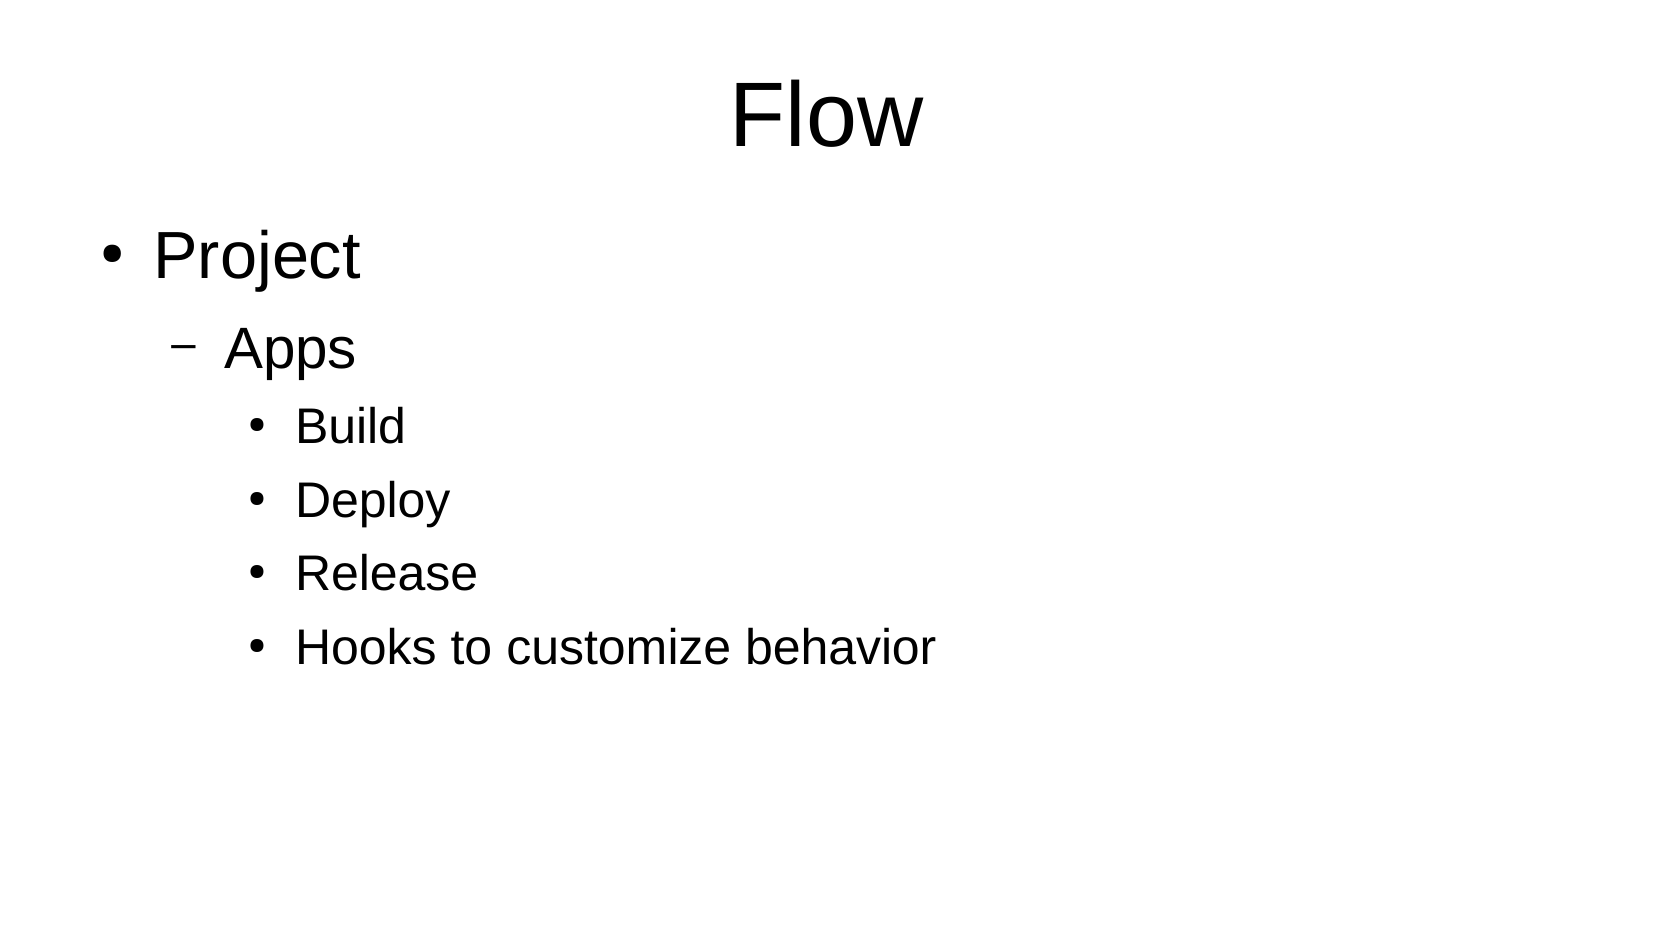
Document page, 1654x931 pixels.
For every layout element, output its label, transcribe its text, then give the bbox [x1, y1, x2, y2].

list Project Apps Build Deploy Release Hooks to customize behavior [82, 217, 1571, 758]
title Flow [82, 37, 1571, 193]
